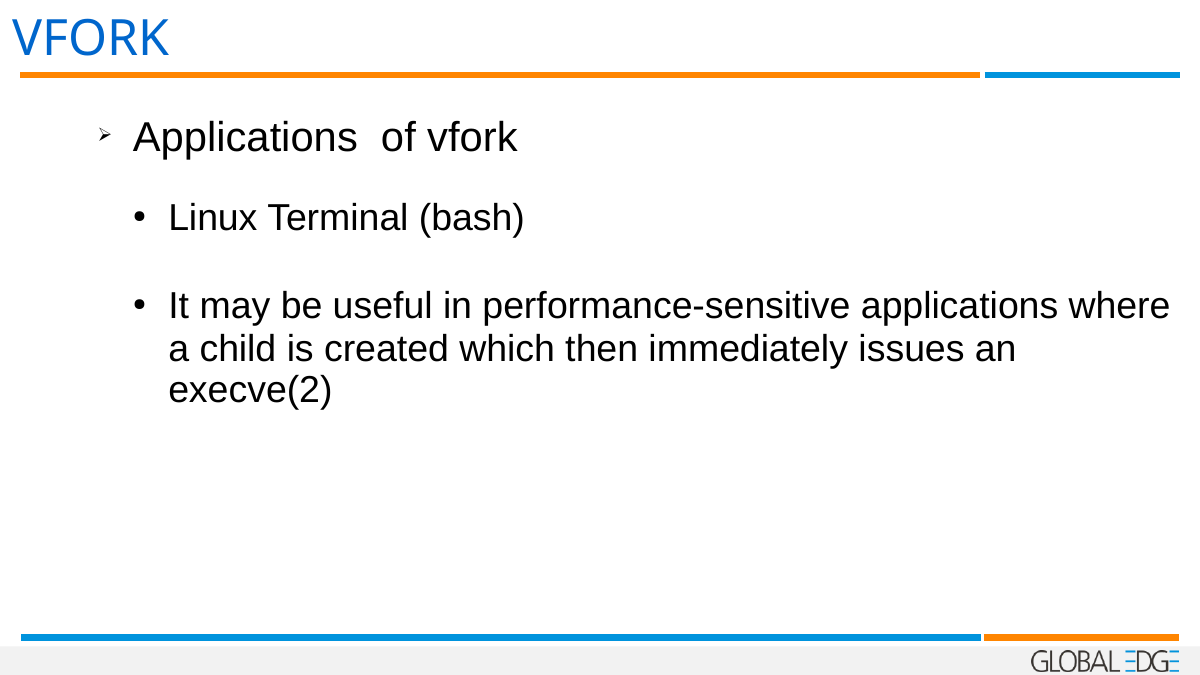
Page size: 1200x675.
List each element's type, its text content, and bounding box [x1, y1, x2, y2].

text_box It may be useful in performance-sensitive applications where a child is created which then immediately issues an execve(2) [118, 277, 1193, 461]
picture [1031, 650, 1179, 672]
text_box Linux Terminal (bash) [118, 188, 1063, 246]
title VFORK [12, 6, 1088, 66]
text_box Applications of vfork [82, 106, 993, 169]
